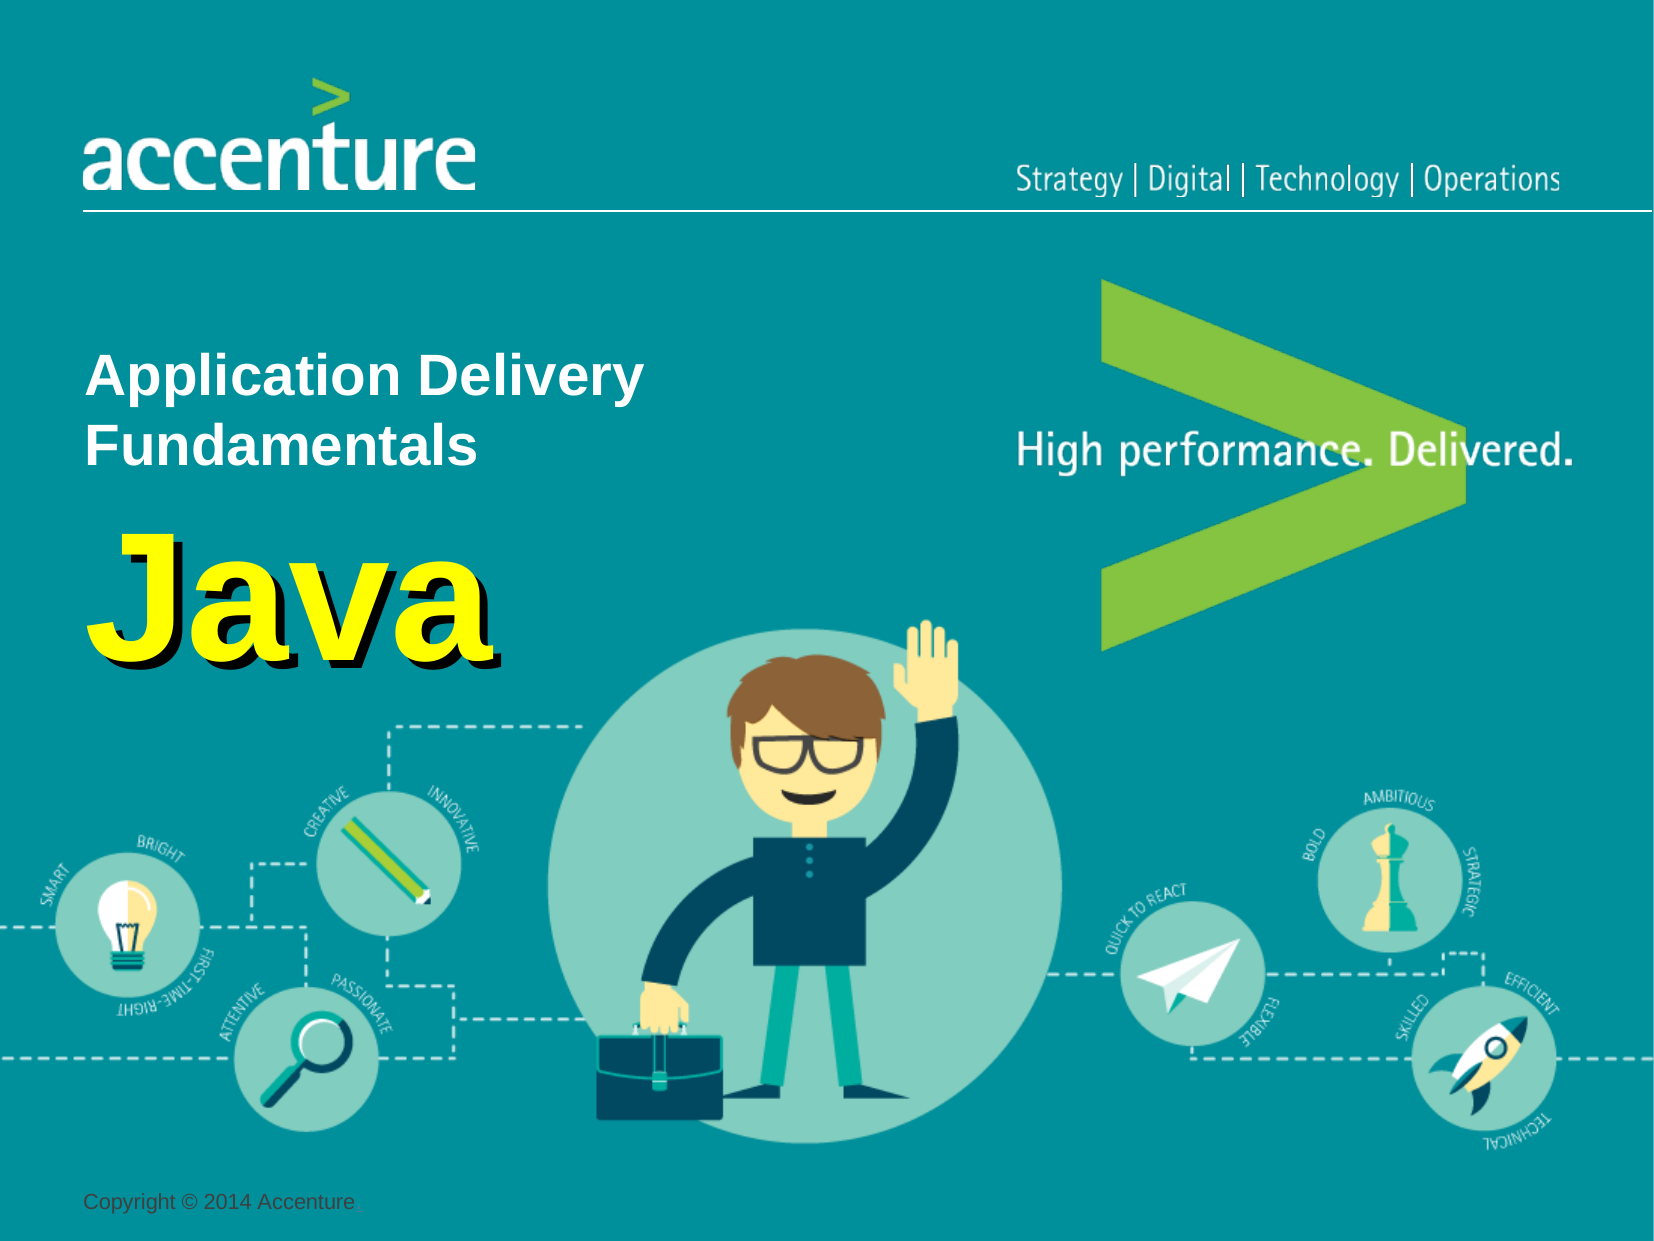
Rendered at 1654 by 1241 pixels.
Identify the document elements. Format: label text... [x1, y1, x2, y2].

title Application Delivery Fundamentals Java [84, 329, 747, 434]
picture [0, 0, 1654, 1241]
